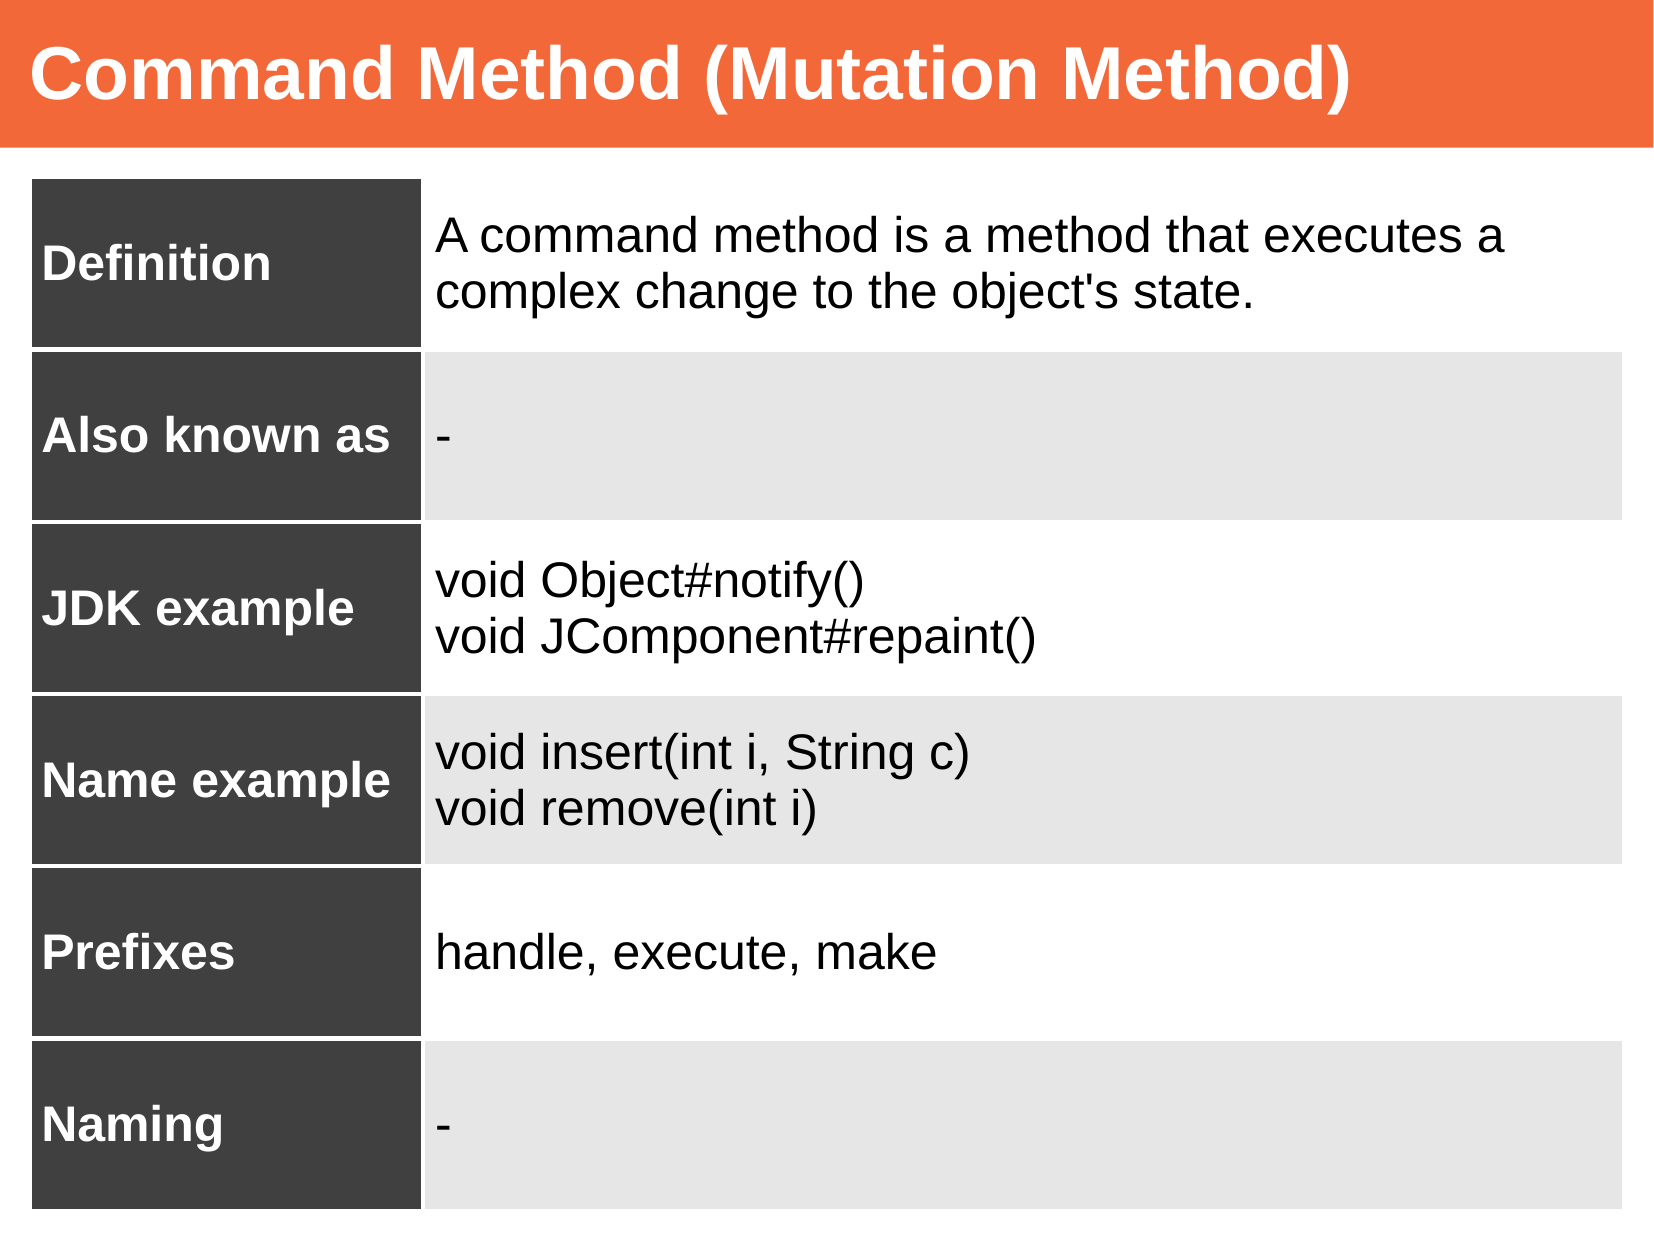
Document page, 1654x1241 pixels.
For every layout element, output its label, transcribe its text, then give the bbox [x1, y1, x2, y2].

table_cell void Object#notify() void JComponent#repaint() [425, 524, 1622, 692]
table_cell - [425, 1041, 1622, 1209]
table_header A command method is a method that executes a complex change to the object's state. [425, 179, 1622, 347]
table_cell Prefixes [32, 868, 421, 1036]
table_cell handle, execute, make [425, 868, 1622, 1036]
table_cell Name example [32, 696, 421, 864]
table_cell Also known as [32, 352, 421, 520]
table_cell - [425, 352, 1622, 520]
table_cell void insert(int i, String c) void remove(int i) [425, 696, 1622, 864]
table_cell JDK example [32, 524, 421, 692]
table_header Definition [32, 179, 421, 347]
table_cell Naming [32, 1041, 421, 1209]
title Command Method (Mutation Method) [0, 0, 1654, 148]
